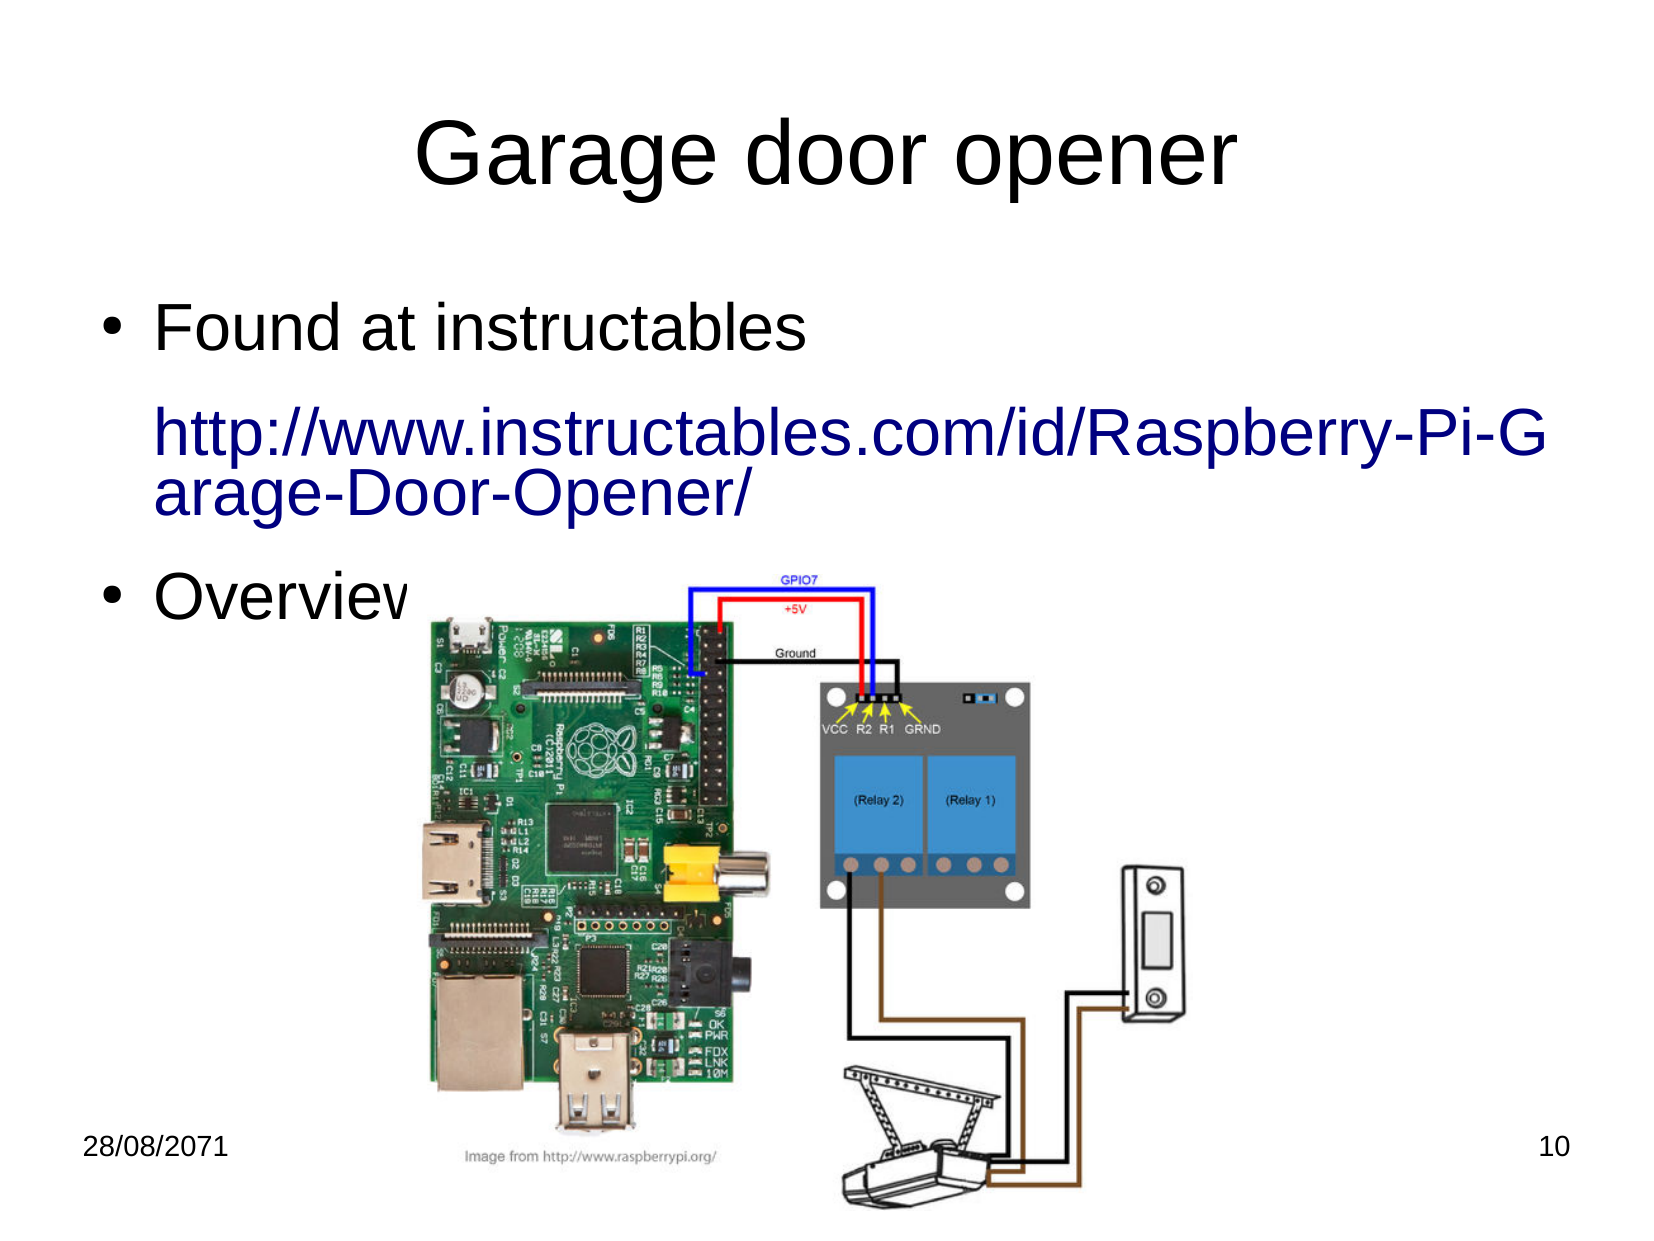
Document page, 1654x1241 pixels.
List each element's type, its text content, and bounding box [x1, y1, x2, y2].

list Found at instructables http://www.instructables.com/id/Raspberry-Pi-Garage-Door-Opener/ Overview [82, 290, 1571, 1010]
title Garage door opener [82, 49, 1571, 257]
picture [407, 574, 1193, 1211]
